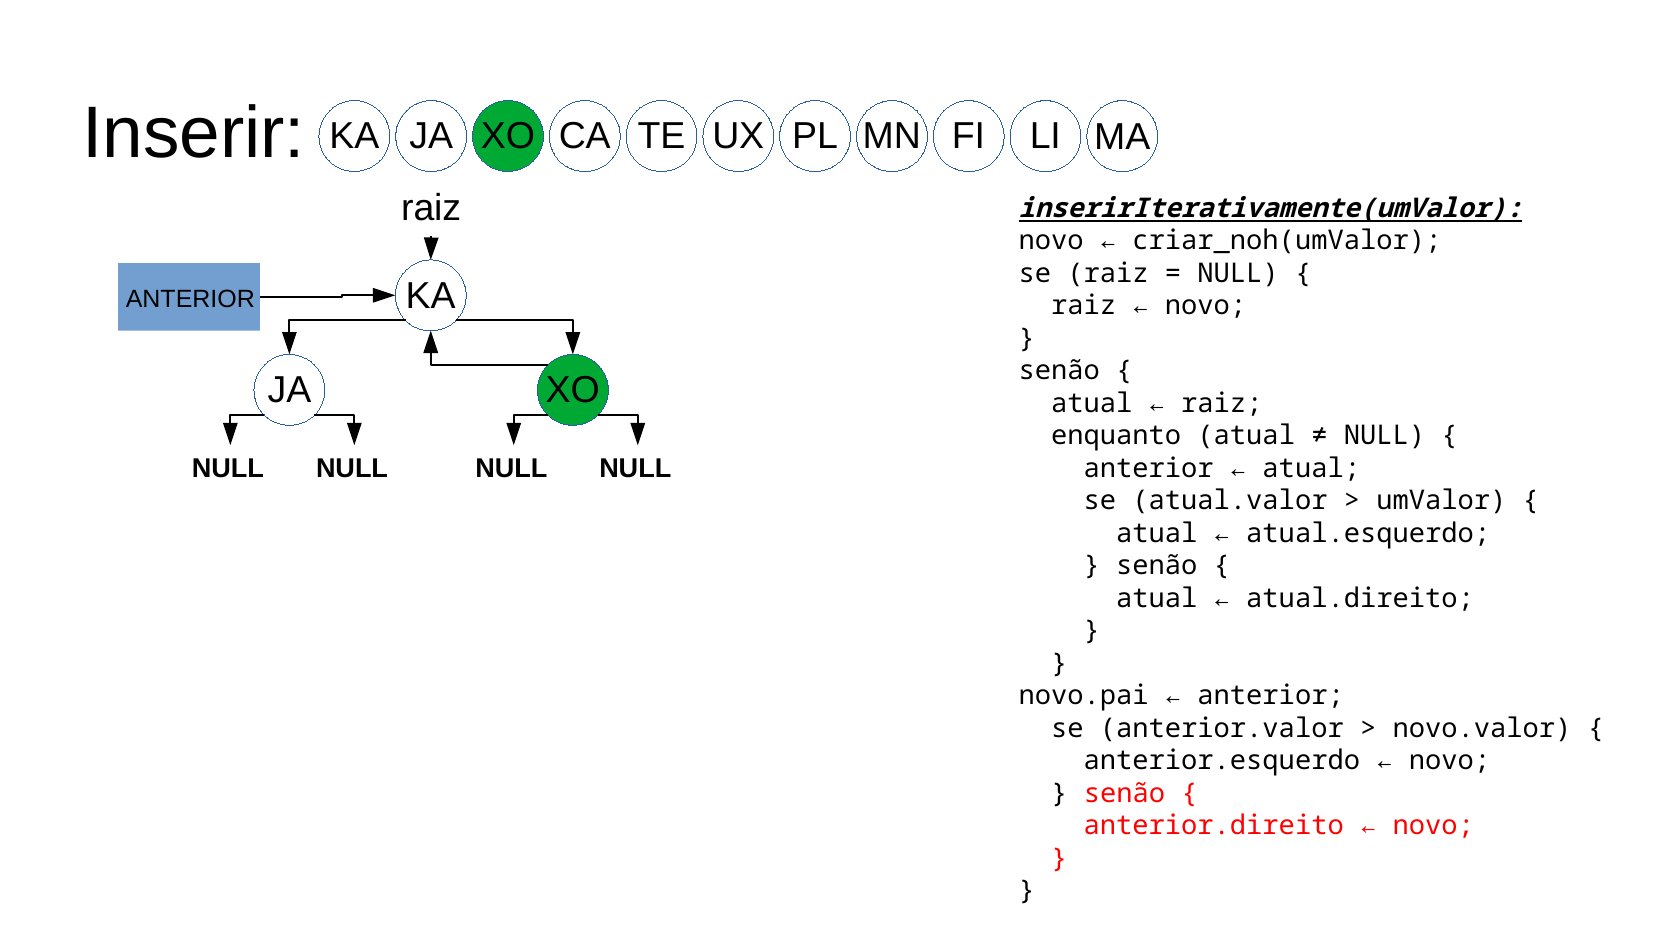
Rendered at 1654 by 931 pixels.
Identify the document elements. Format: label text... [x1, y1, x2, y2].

text_box TE [626, 100, 697, 172]
text_box UX [702, 100, 769, 172]
text_box [744, 118, 786, 212]
text_box [118, 321, 260, 331]
text_box NULL [460, 445, 567, 491]
text_box LI [1010, 100, 1081, 172]
text_box inserirIterativamente(umValor): novo ← criar_noh(umValor); se (raiz = NULL) { raiz ← novo; } senão { atual ← raiz; enquanto (atual ≠ NULL) { anterior ← atual; se (atual.valor > umValor) { atual ← atual.esquerdo; } senão { atual ← atual.direito; } } novo.pai ← anterior; se (anterior.valor > novo.valor) { anterior.esquerdo ← novo; } senão { anterior.direito ← novo; } } [1003, 182, 1654, 931]
text_box ANTERIOR [111, 277, 272, 321]
text_box MN [856, 100, 928, 172]
text_box KA [395, 259, 467, 331]
text_box FI [933, 100, 1005, 172]
text_box CA [549, 100, 621, 172]
text_box NULL [584, 445, 691, 491]
text_box NULL [177, 445, 284, 491]
text_box [118, 263, 260, 277]
text_box MA [1086, 100, 1158, 172]
text_box JA [253, 354, 325, 426]
text_box raiz [386, 179, 477, 237]
title Inserir: [82, 54, 1571, 211]
text_box NULL [301, 445, 408, 491]
text_box XO [537, 354, 609, 426]
text_box PL [784, 100, 851, 172]
text_box XO [472, 100, 544, 172]
text_box JA [395, 100, 467, 172]
text_box KA [318, 100, 390, 172]
